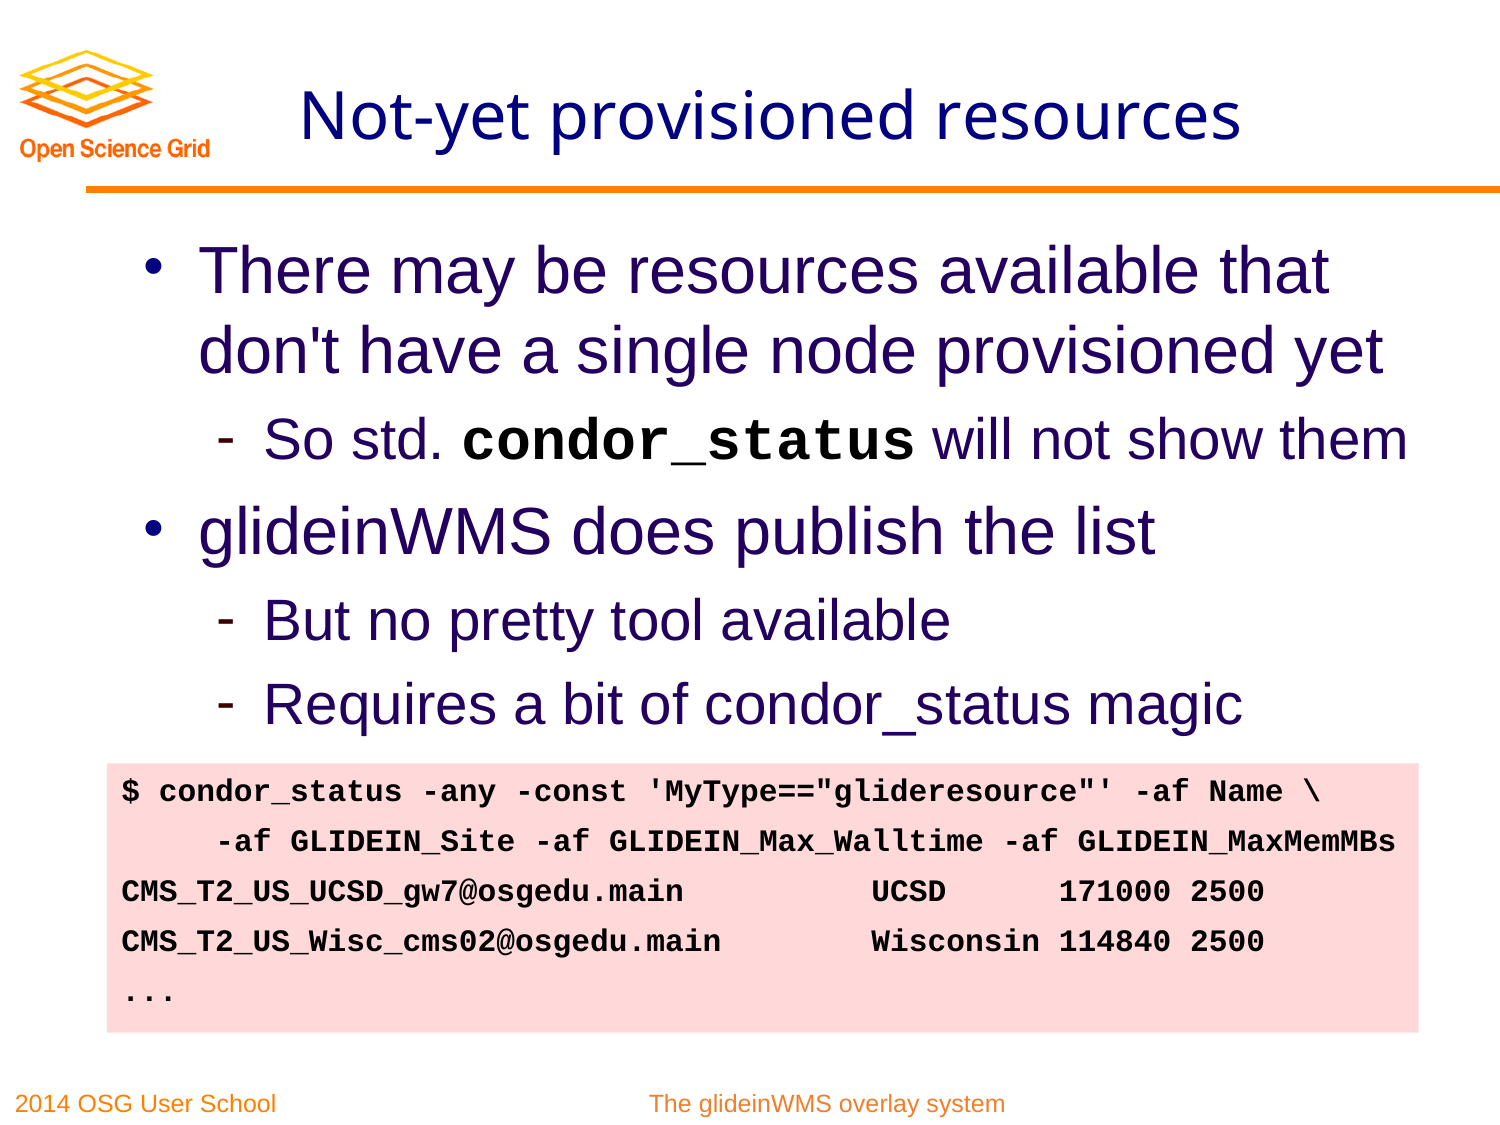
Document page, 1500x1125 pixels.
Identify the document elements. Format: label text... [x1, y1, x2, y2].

text_box $ condor_status -any -const 'MyType=="glideresource"' -af Name \ -af GLIDEIN_Site -af GLIDEIN_Max_Walltime -af GLIDEIN_MaxMemMBs CMS_T2_US_UCSD_gw7@osgedu.main UCSD 171000 2500 CMS_T2_US_Wisc_cms02@osgedu.main Wisconsin 114840 2500 ... [106, 763, 1419, 1033]
title Not-yet provisioned resources [201, 18, 1342, 207]
picture [0, 27, 201, 179]
list There may be resources available that don't have a single node provisioned yet So std. condor_status will not show them glideinWMS does publish the list But no pretty tool available Requires a bit of condor_status magic [127, 218, 1429, 872]
